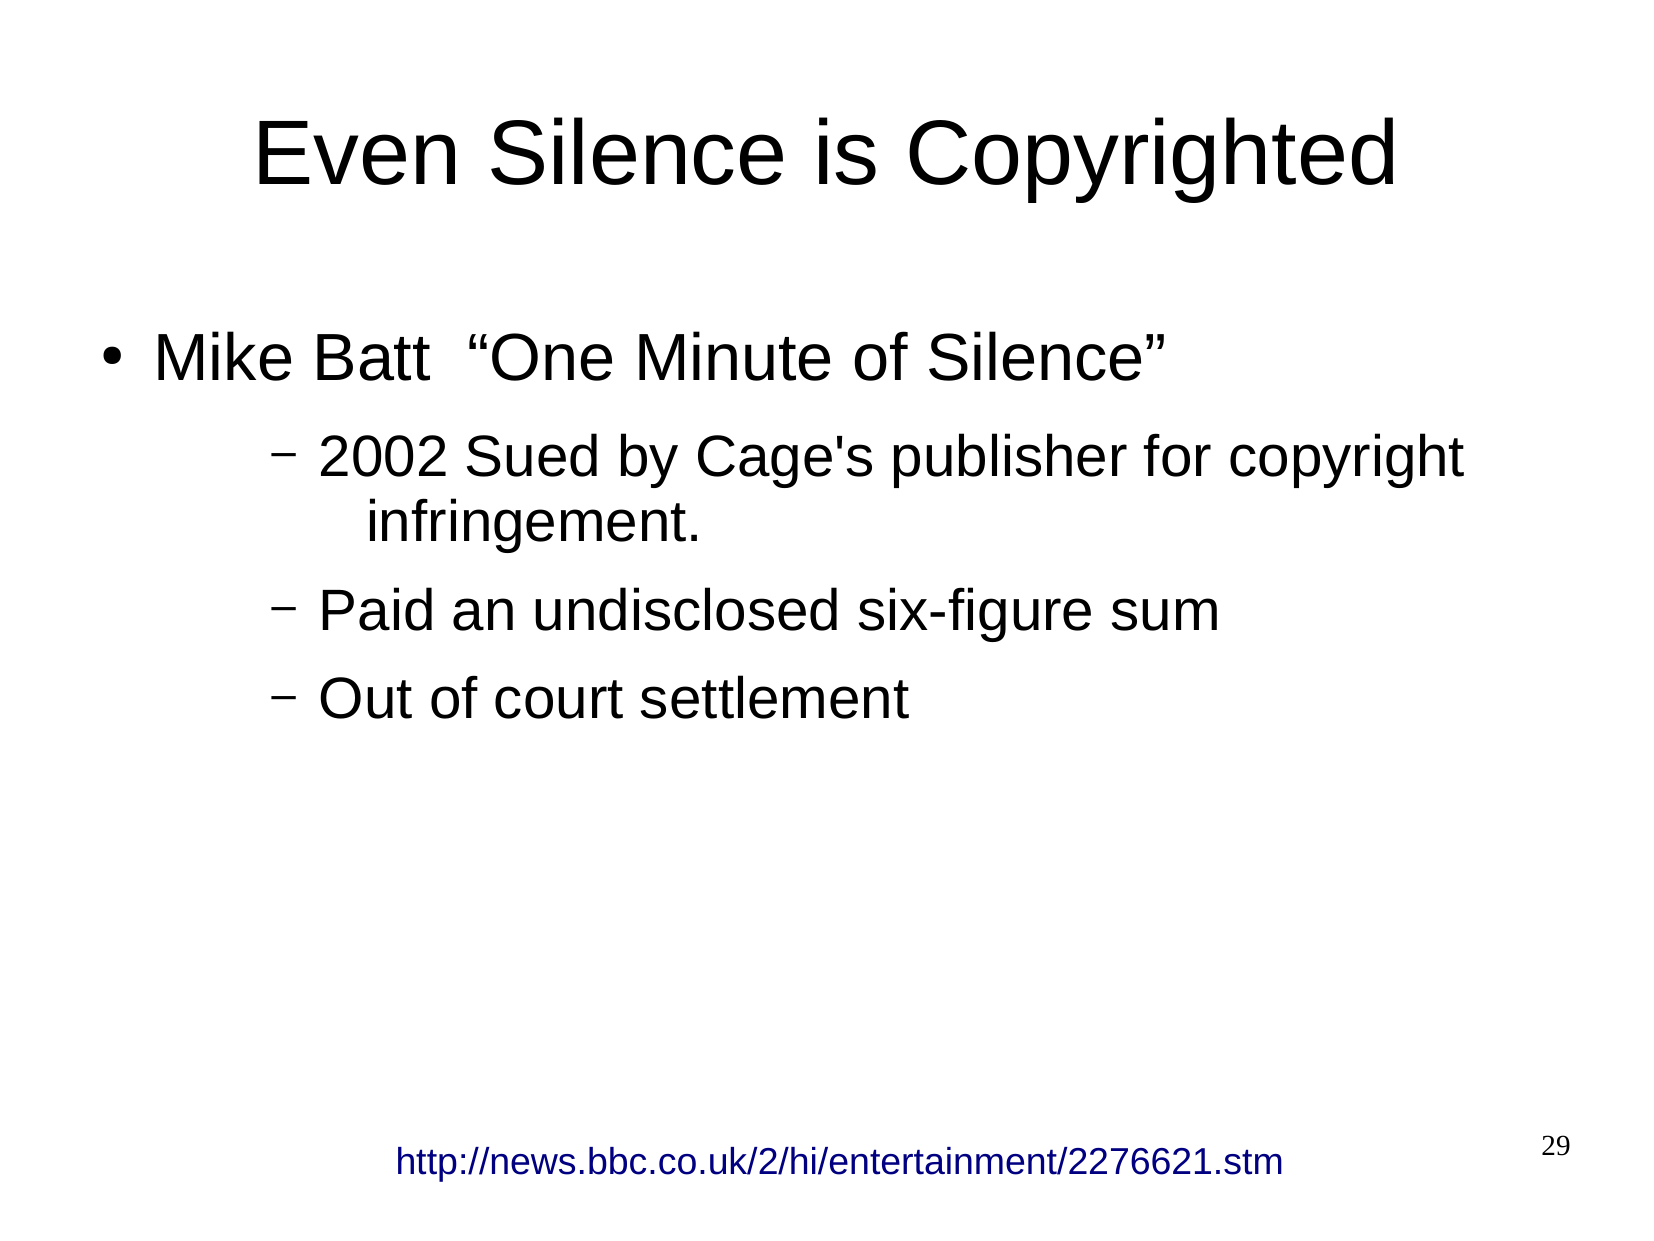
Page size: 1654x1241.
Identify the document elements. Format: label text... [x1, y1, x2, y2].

list Mike Batt “One Minute of Silence” 2002 Sued by Cage's publisher for copyright infringement. Paid an undisclosed six-figure sum Out of court settlement [82, 319, 1571, 1043]
text_box http://news.bbc.co.uk/2/hi/entertainment/2276621.stm [380, 1132, 1388, 1190]
title Even Silence is Copyrighted [82, 49, 1571, 257]
